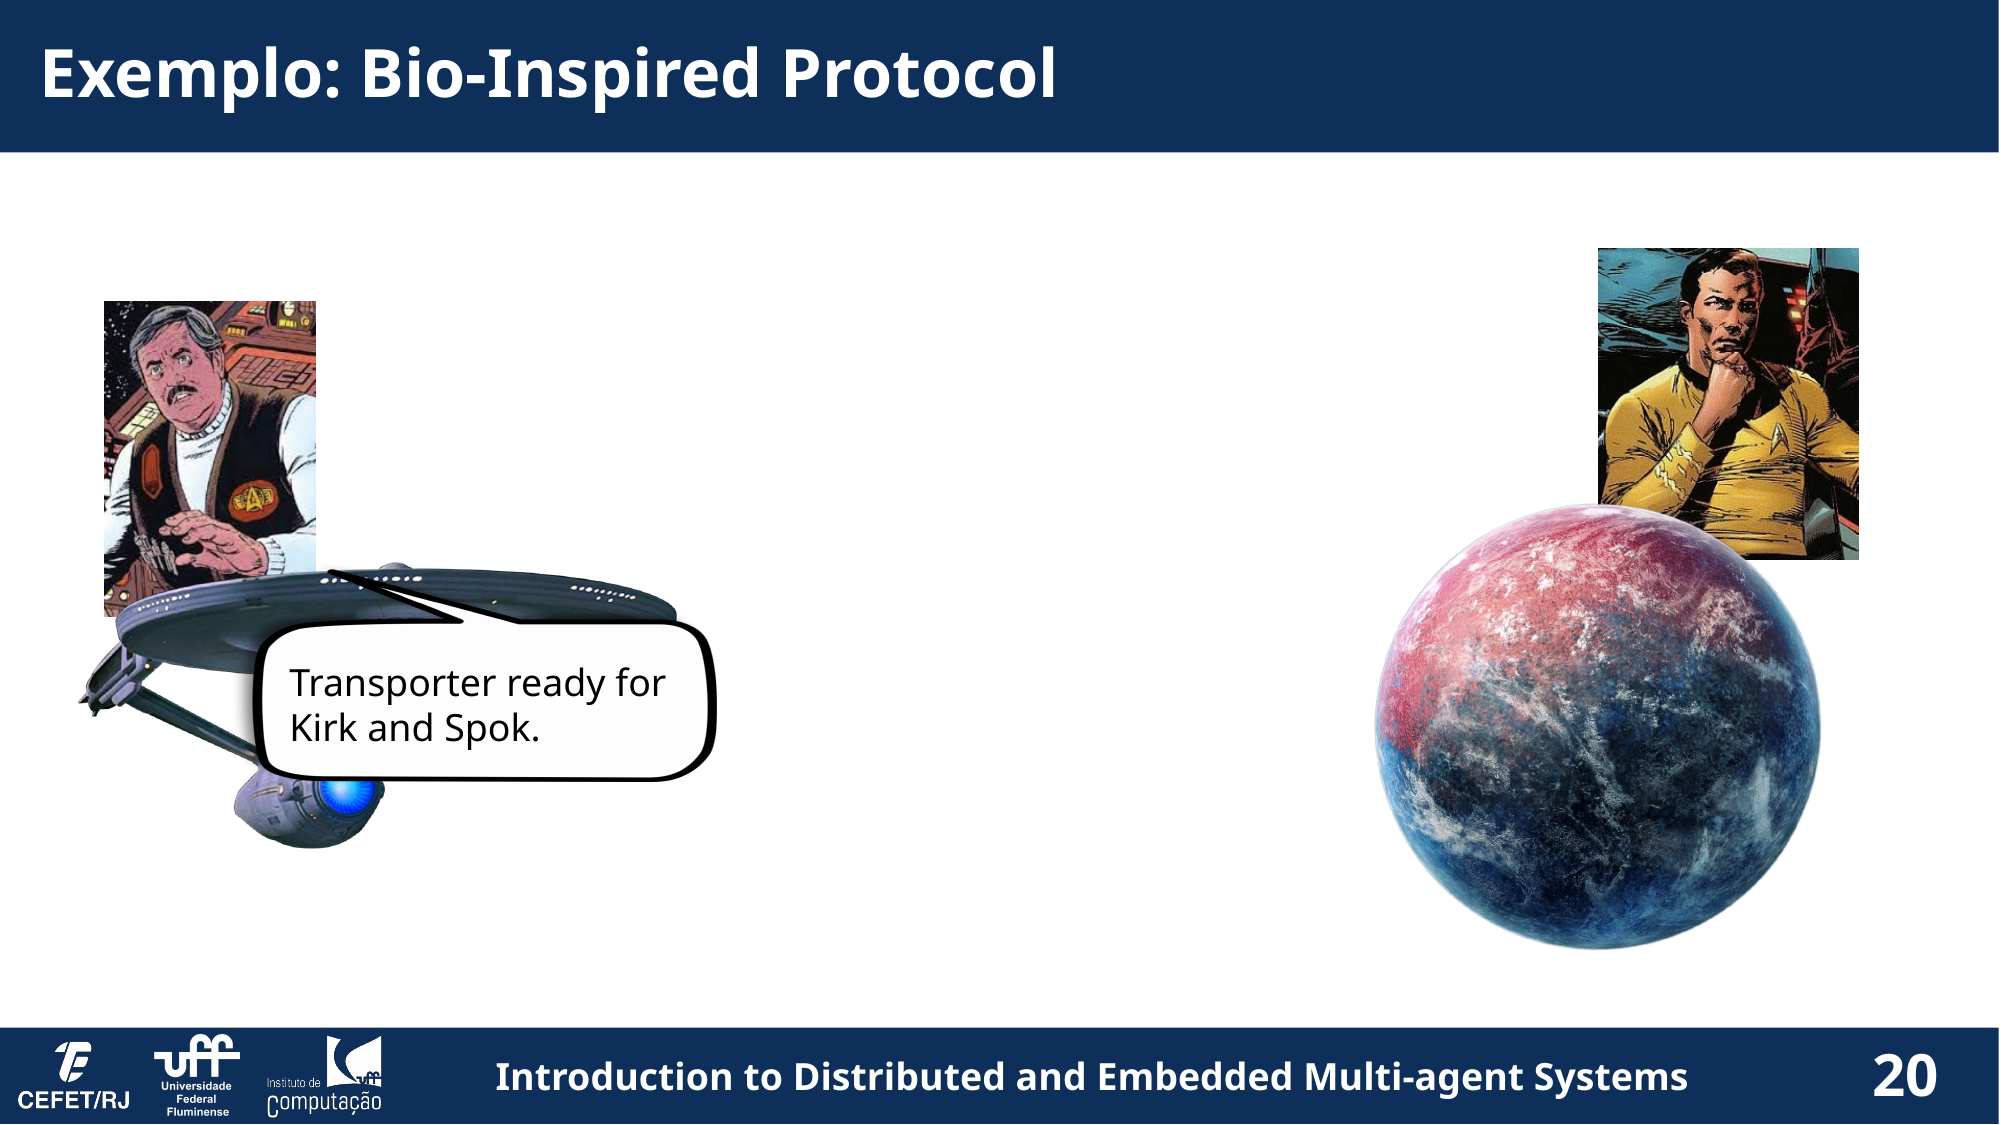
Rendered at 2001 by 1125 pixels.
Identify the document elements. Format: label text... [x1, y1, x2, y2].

picture [18, 1021, 129, 1125]
picture [1373, 248, 1859, 951]
picture [77, 301, 717, 849]
text_box Exemplo: Bio-Inspired Protocol [25, 23, 1999, 119]
text_box Transporter ready for Kirk and Spok. [274, 651, 724, 757]
picture [153, 1033, 241, 1121]
picture [265, 1033, 383, 1118]
